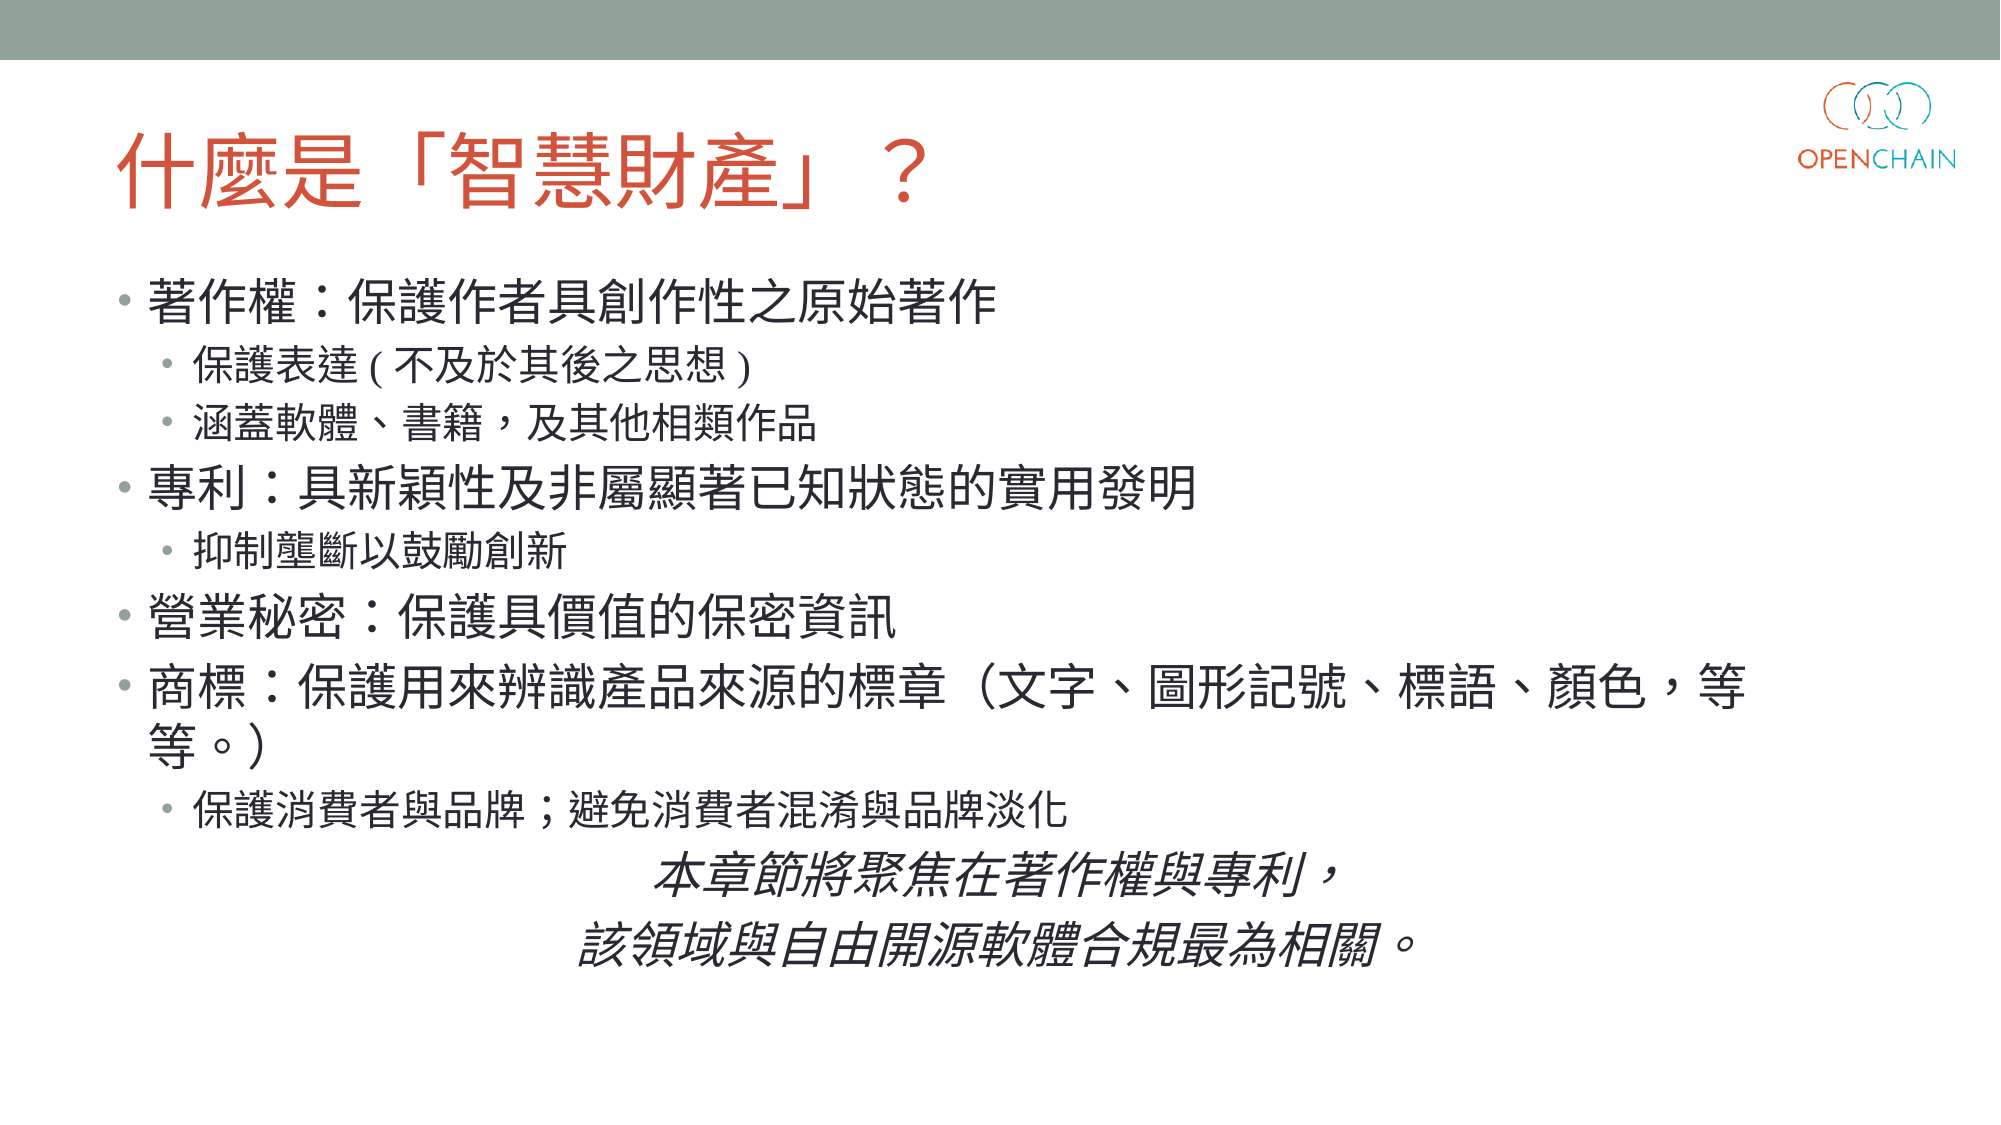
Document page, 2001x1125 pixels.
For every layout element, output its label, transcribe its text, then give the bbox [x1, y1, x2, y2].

list 著作權：保護作者具創作性之原始著作 保護表達(不及於其後之思想) 涵蓋軟體、書籍，及其他相類作品 專利：具新穎性及非屬顯著已知狀態的實用發明 抑制壟斷以鼓勵創新 營業秘密：保護具價值的保密資訊 商標：保護用來辨識產品來源的標章（文字、圖形記號、標語、顏色，等等。） 保護消費者與品牌；避免消費者混淆與品牌淡化 本章節將聚焦在著作權與專利， 該領域與自由開源軟體合規最為相關。 [102, 262, 1898, 1075]
title 什麼是「智慧財產」？ [99, 87, 1900, 250]
picture [1798, 82, 1955, 169]
